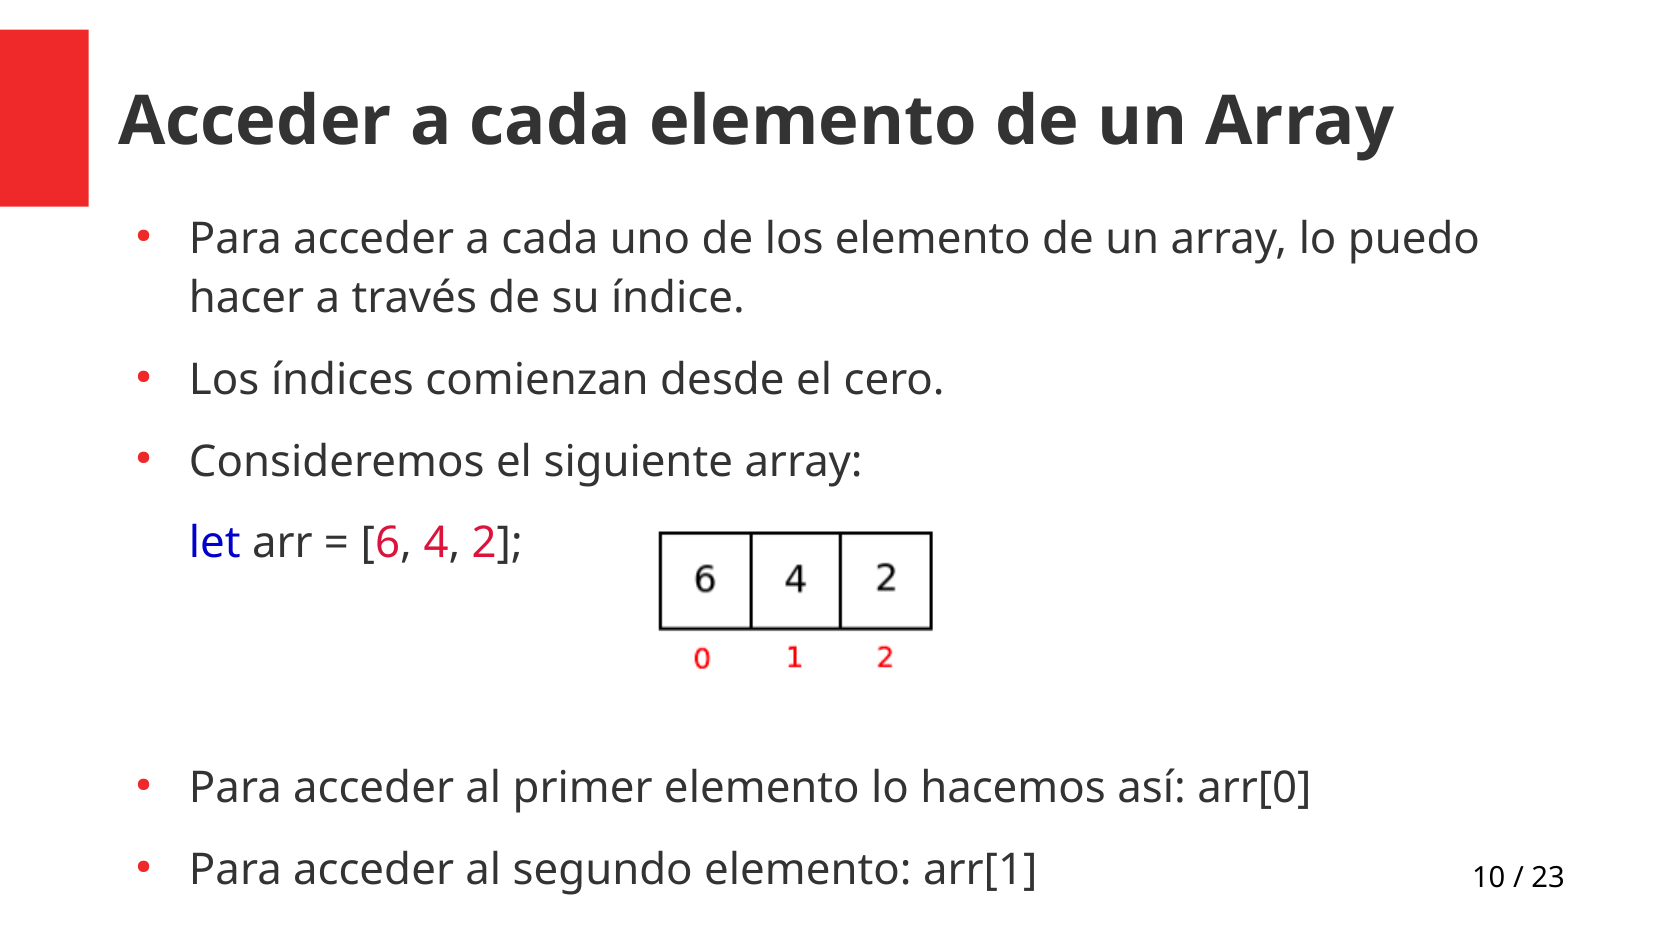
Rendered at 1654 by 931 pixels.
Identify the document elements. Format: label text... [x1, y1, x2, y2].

list Para acceder a cada uno de los elemento de un array, lo puedo hacer a través de su índice. Los índices comienzan desde el cero. Consideremos el siguiente array: let arr = [6, 4, 2]; Para acceder al primer elemento lo hacemos así: arr[0] Para acceder al segundo elemento: arr[1] Para acceder al tercer elemento: arr[2] [118, 206, 1595, 768]
picture [620, 505, 969, 680]
title Acceder a cada elemento de un Array [118, 29, 1595, 206]
